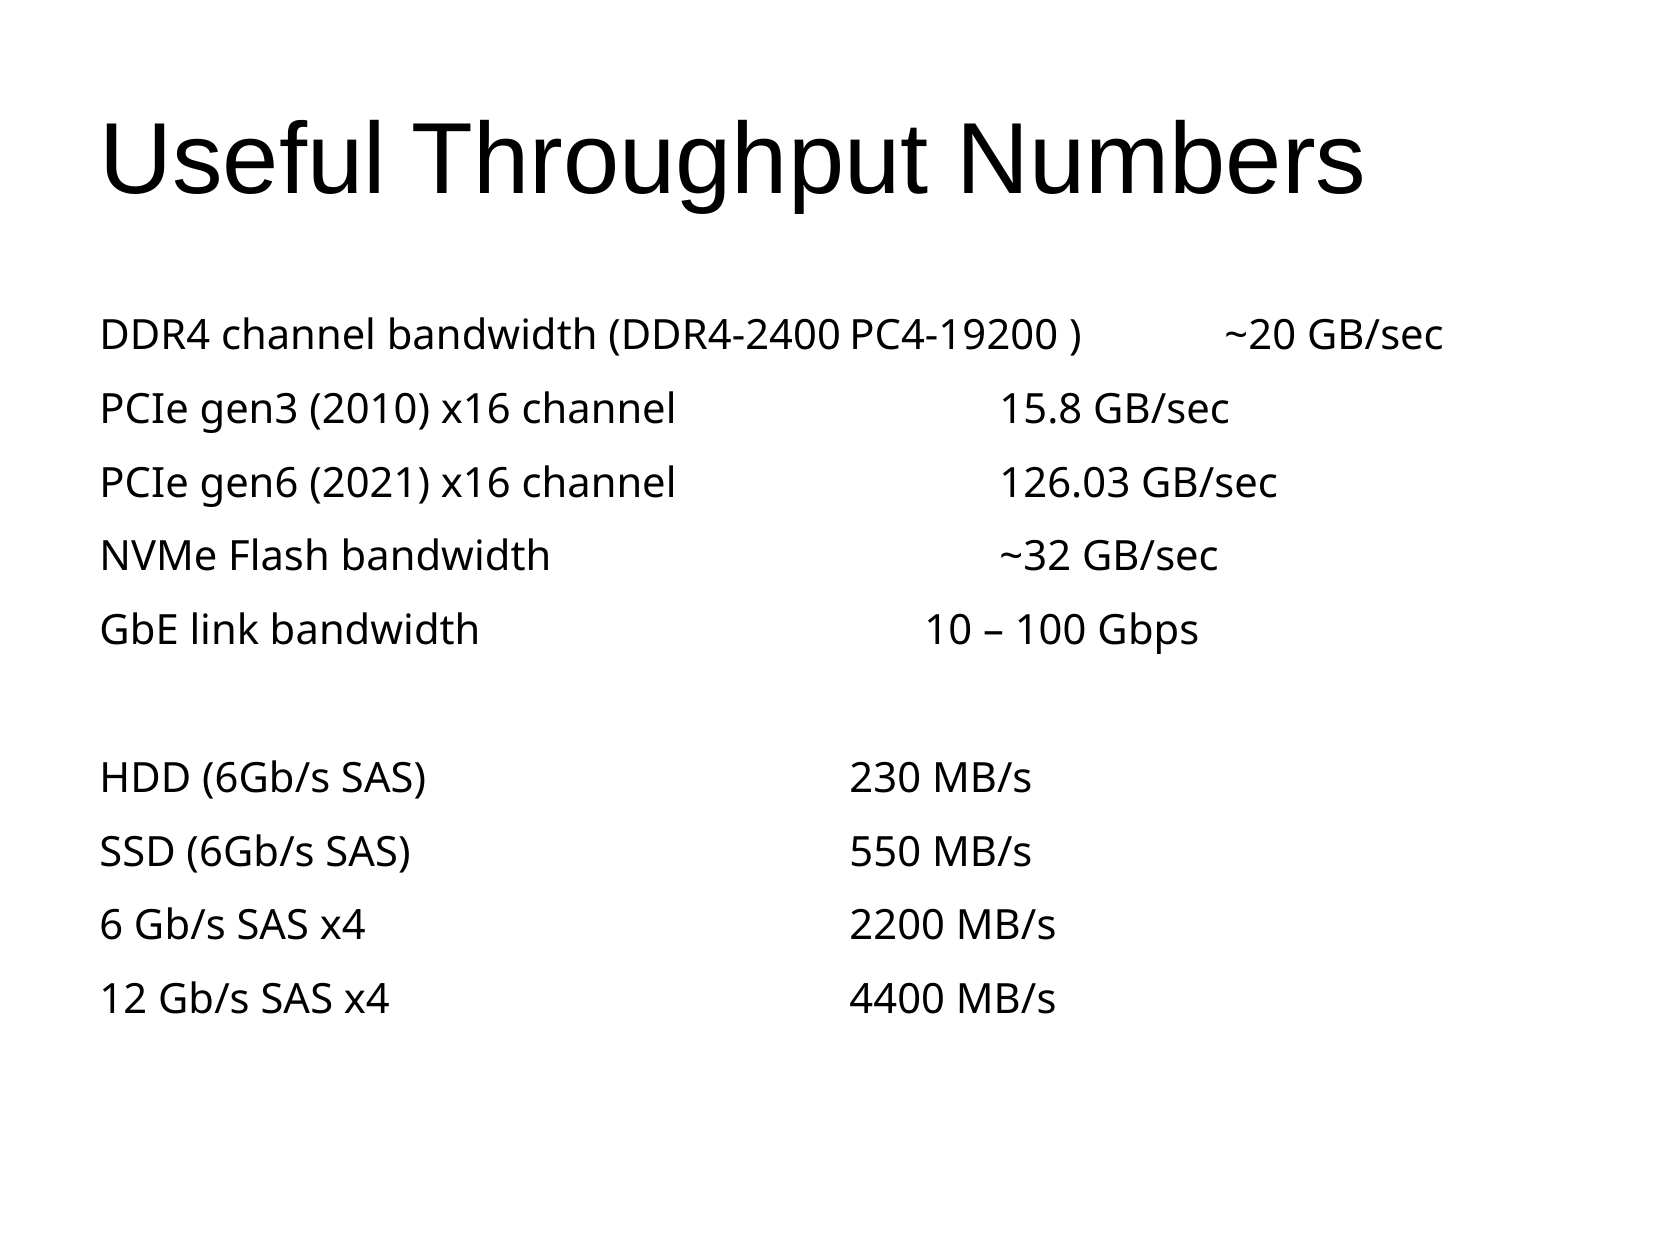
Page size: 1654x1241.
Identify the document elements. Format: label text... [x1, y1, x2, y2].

list DDR4 channel bandwidth (DDR4-2400 PC4-19200 ) ~20 GB/sec PCIe gen3 (2010) x16 channel 15.8 GB/sec PCIe gen6 (2021) x16 channel 126.03 GB/sec NVMe Flash bandwidth ~32 GB/sec GbE link bandwidth 10 – 100 Gbps HDD (6Gb/s SAS) 230 MB/s SSD (6Gb/s SAS) 550 MB/s 6 Gb/s SAS x4 2200 MB/s 12 Gb/s SAS x4 4400 MB/s [82, 289, 1638, 1214]
title Useful Throughput Numbers [82, 49, 1571, 257]
